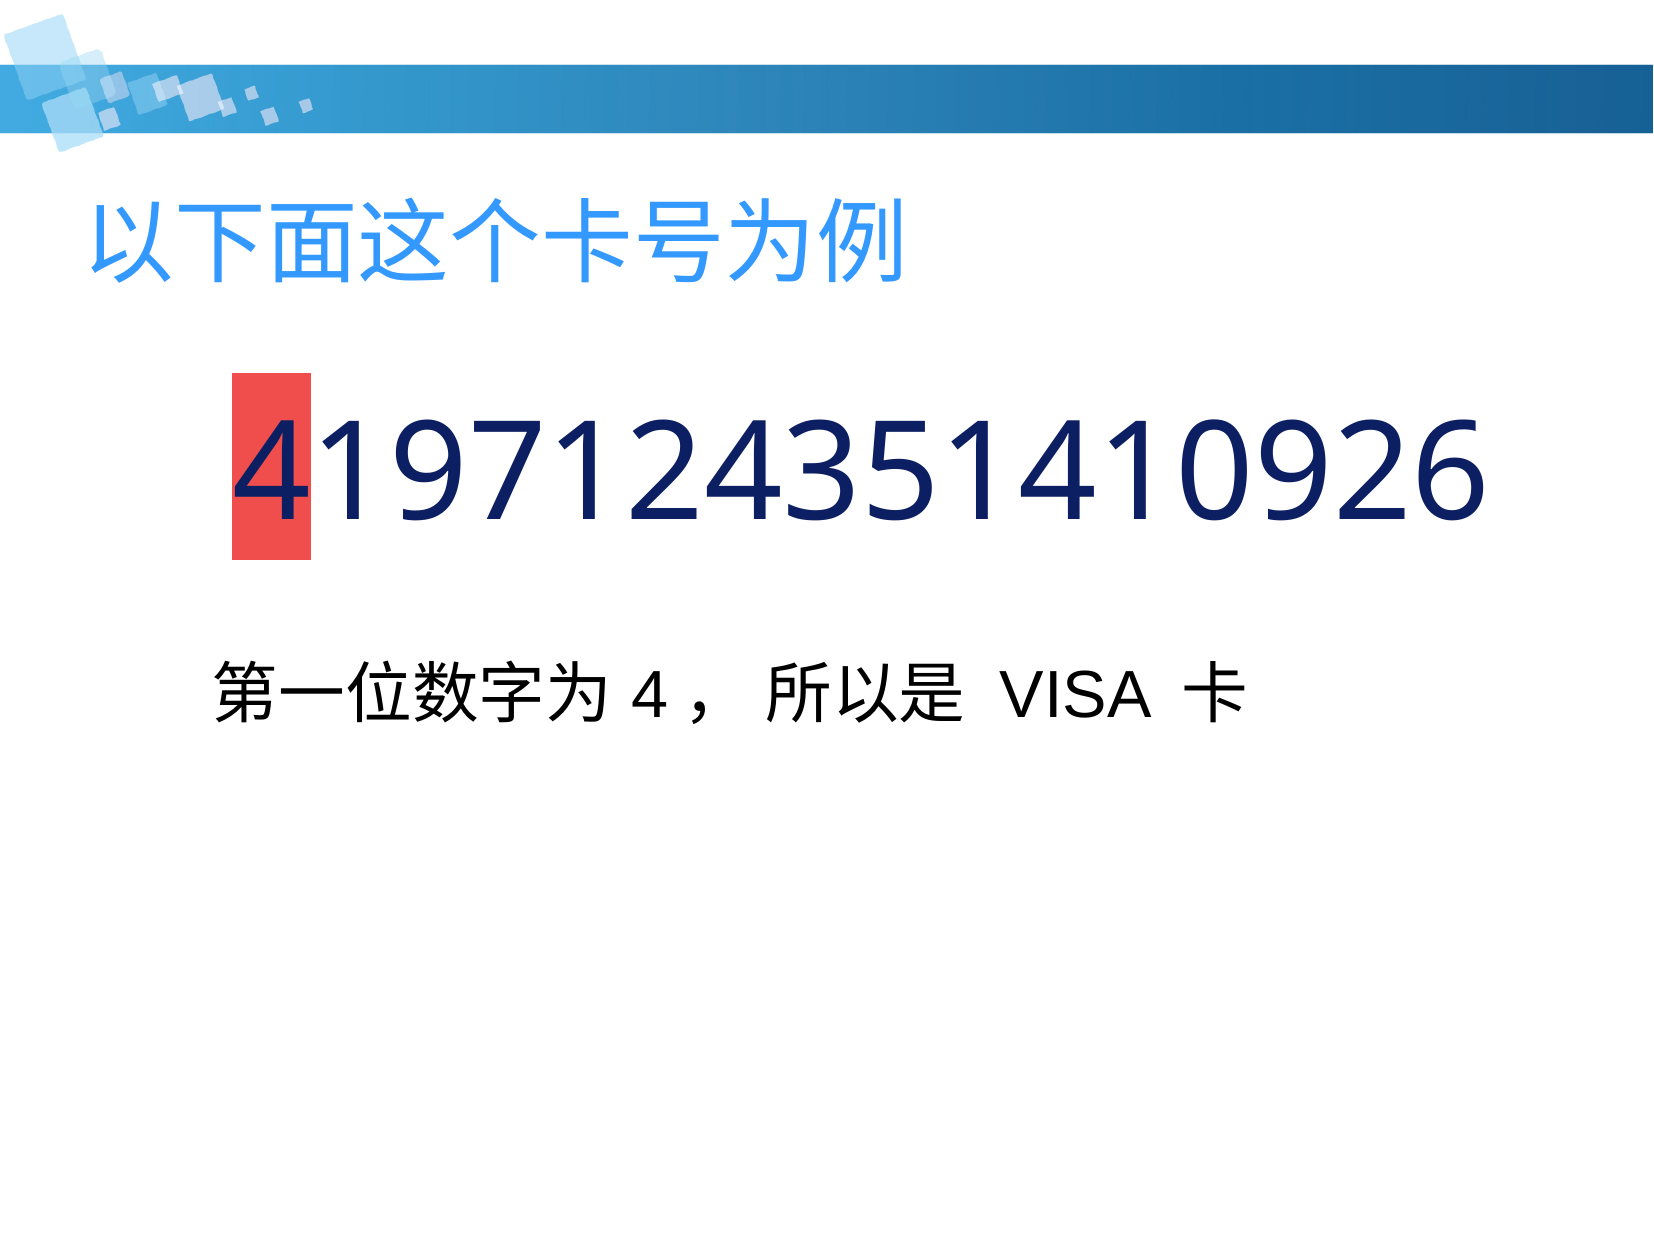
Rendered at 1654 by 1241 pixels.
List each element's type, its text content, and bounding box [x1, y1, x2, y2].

picture [0, 0, 1653, 1238]
title 以下面这个卡号为例 [82, 132, 1571, 340]
list 4197124351410926 [82, 372, 1571, 633]
text_box 第一位数字为4， 所以是 VISA 卡 [197, 632, 1510, 756]
